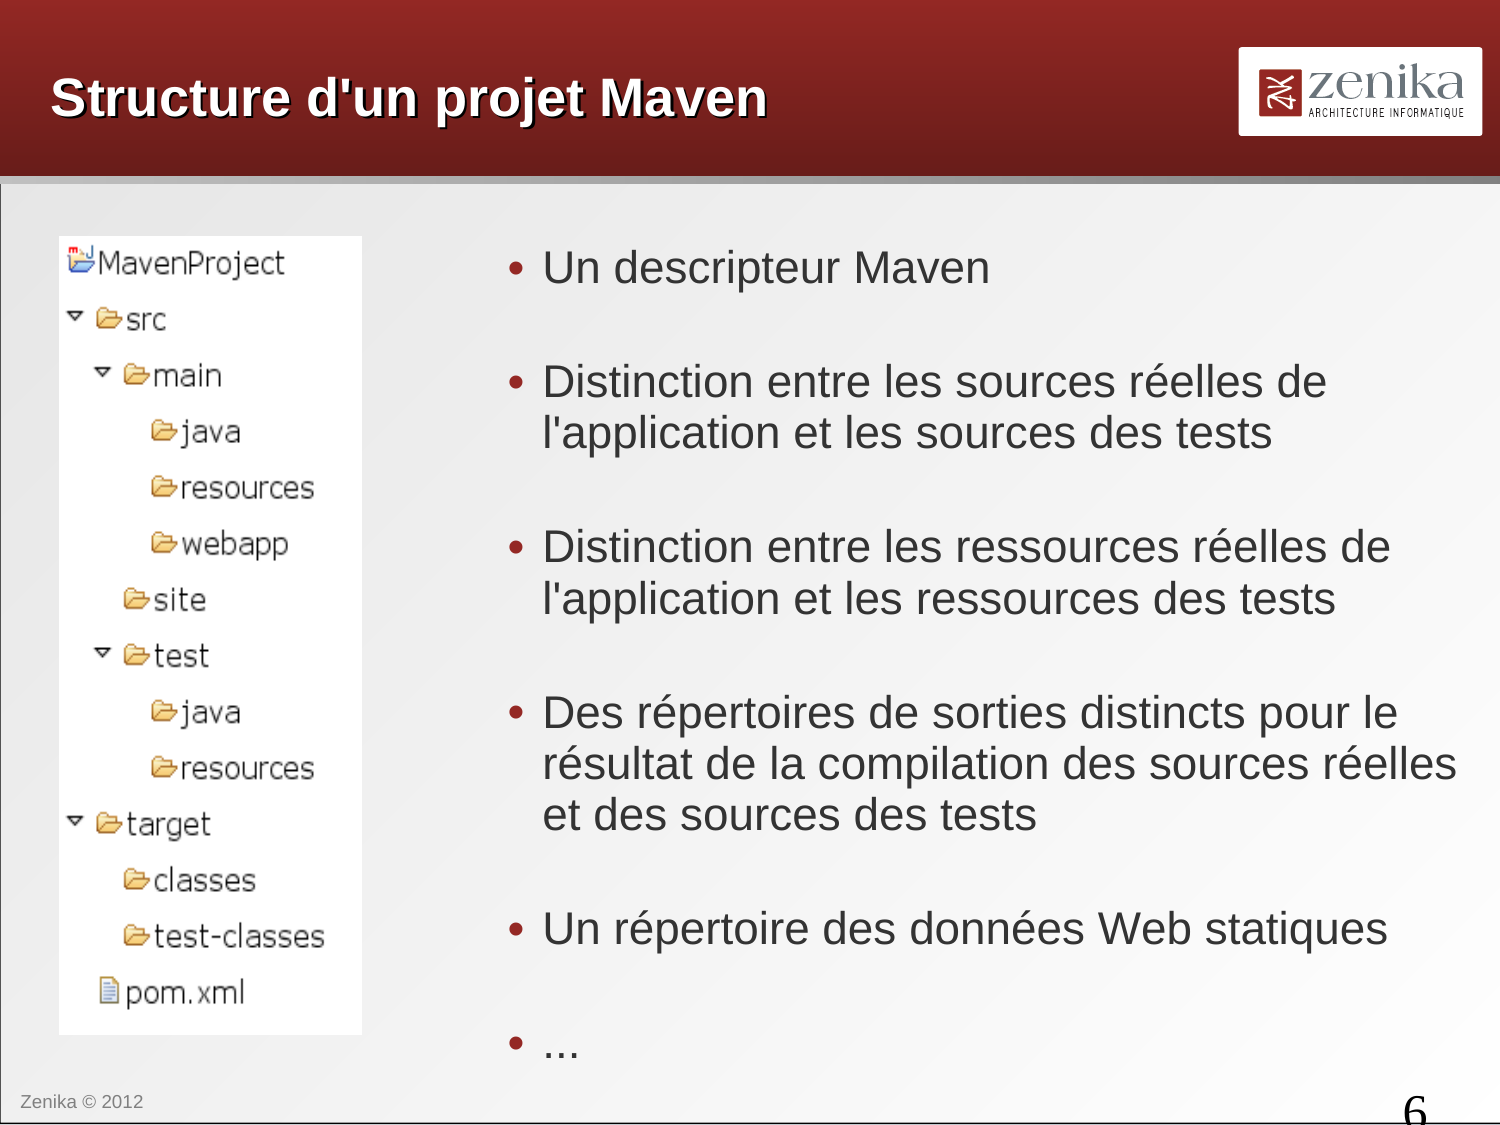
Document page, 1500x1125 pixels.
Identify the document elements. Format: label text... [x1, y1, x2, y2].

picture [1257, 58, 1464, 125]
title Structure d'un projet Maven [50, 15, 1206, 180]
list Un descripteur Maven Distinction entre les sources réelles de l'application et les sources des tests Distinction entre les ressources réelles de l'application et les ressources des tests Des répertoires de sorties distincts pour le résultat de la compilation des sources réelles et des sources des tests Un répertoire des données Web statiques ... [507, 242, 1489, 1069]
picture [59, 236, 362, 1035]
